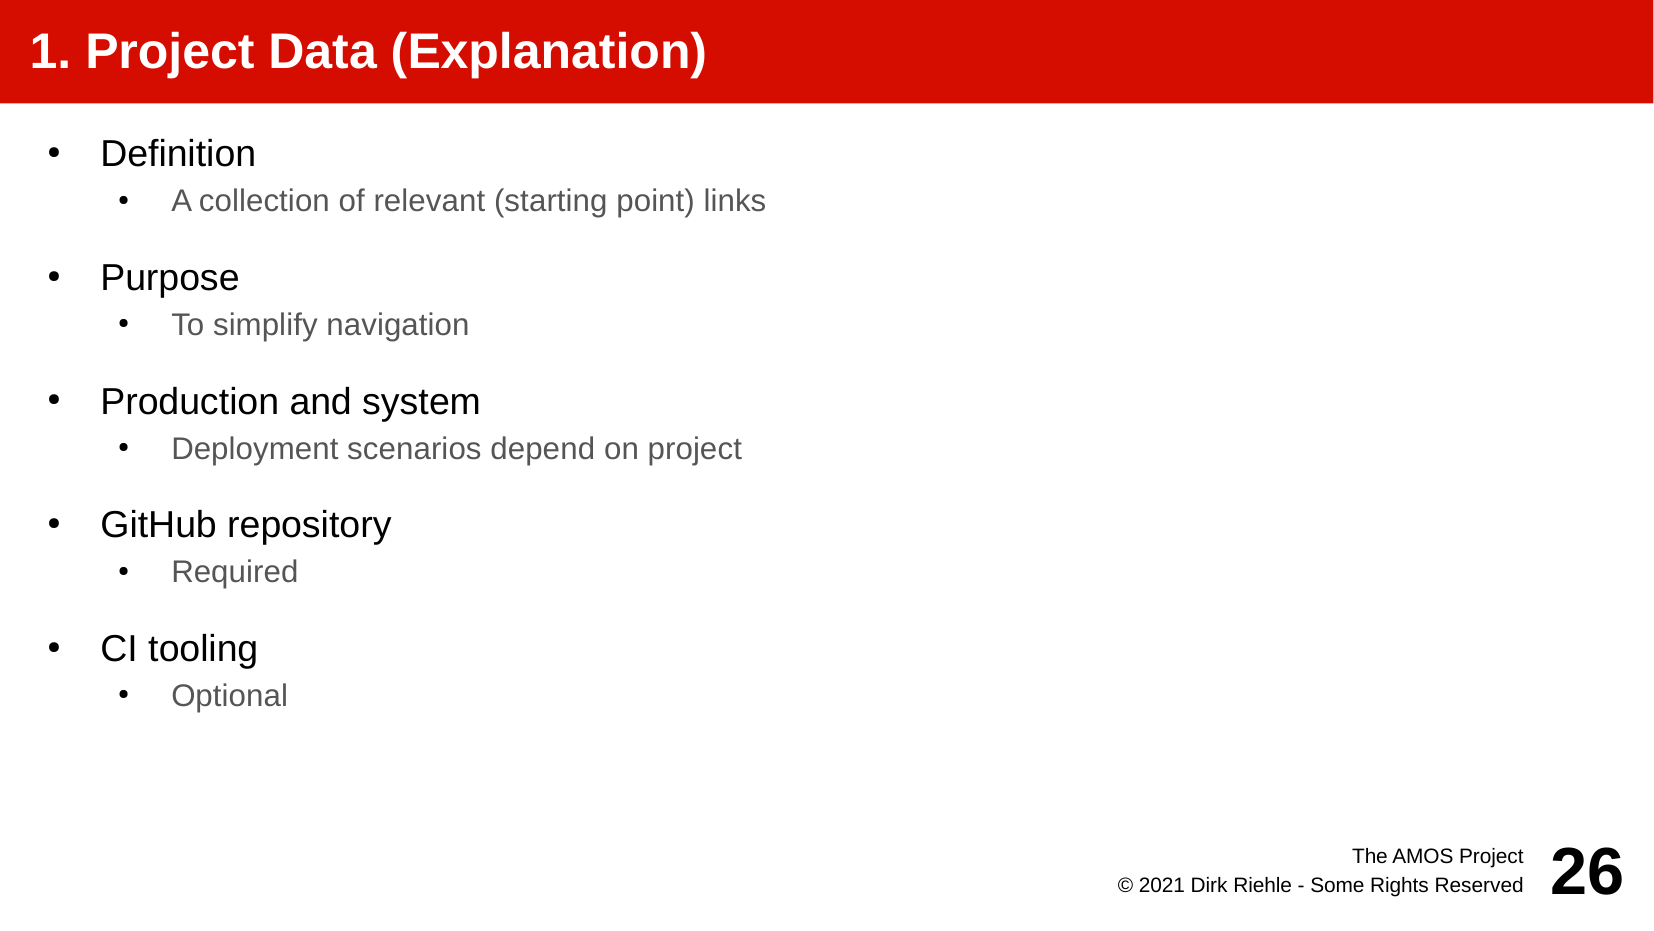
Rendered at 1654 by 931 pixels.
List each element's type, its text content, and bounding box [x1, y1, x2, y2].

list Definition A collection of relevant (starting point) links Purpose To simplify navigation Production and system Deployment scenarios depend on project GitHub repository Required CI tooling Optional [29, 132, 1625, 813]
title 1. Project Data (Explanation) [0, 0, 1654, 104]
